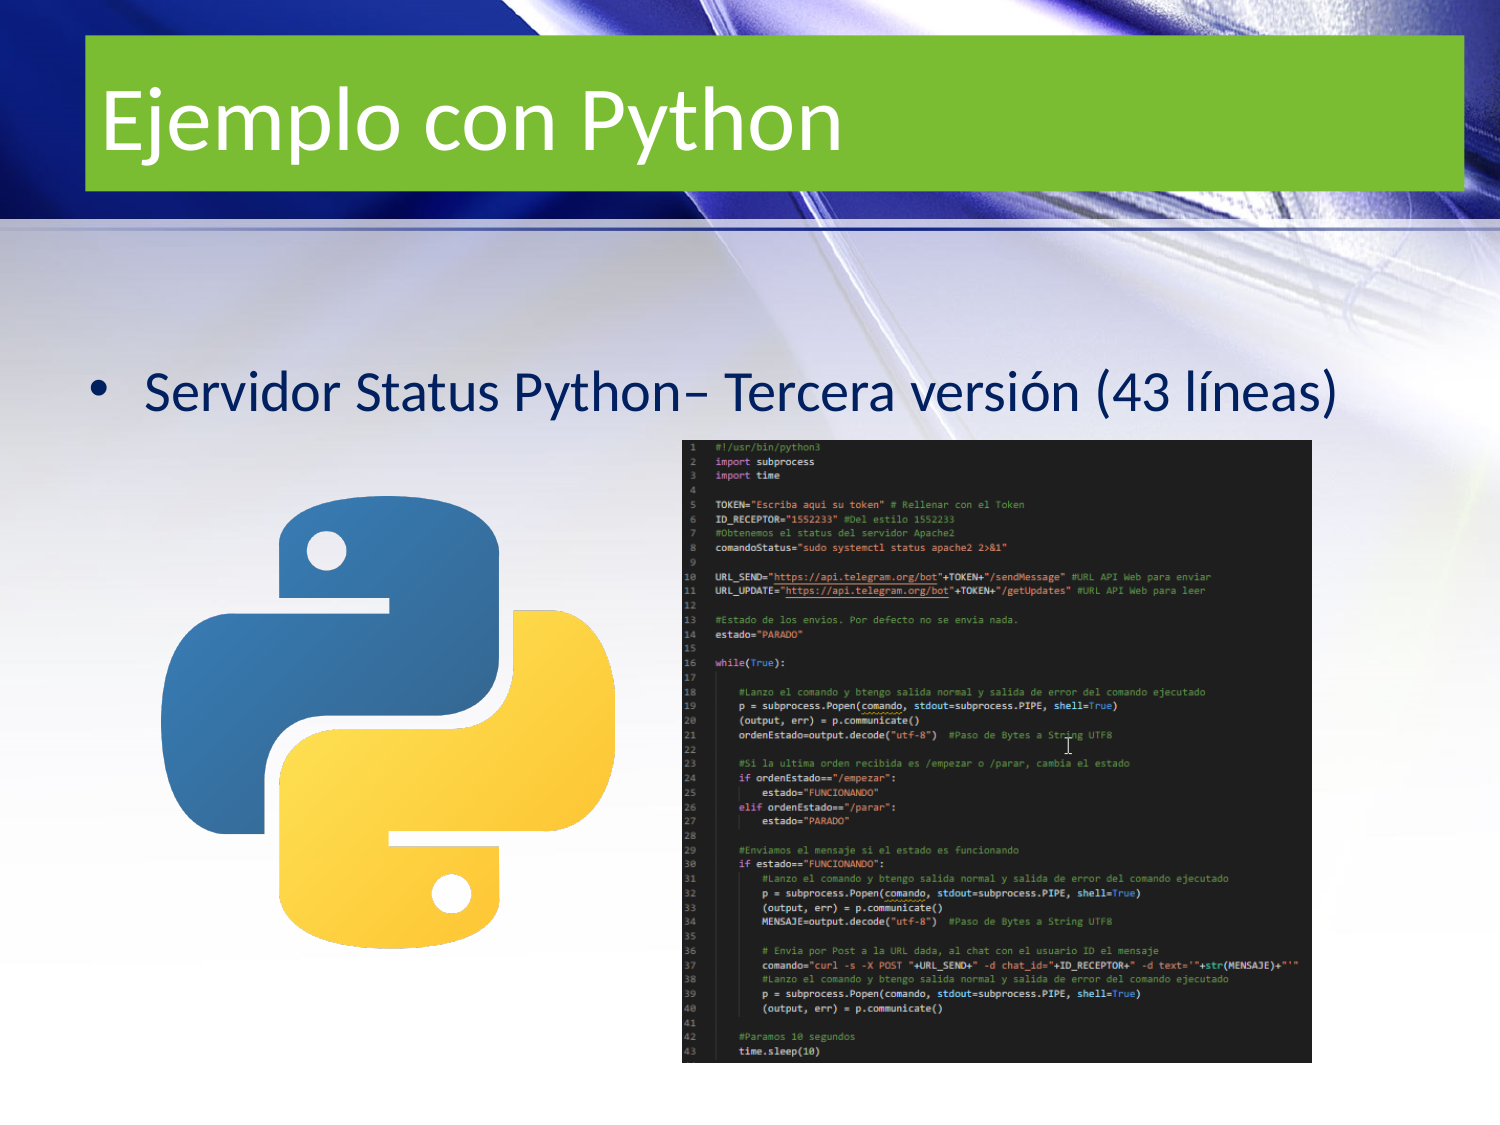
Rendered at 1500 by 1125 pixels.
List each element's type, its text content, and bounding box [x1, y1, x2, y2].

picture [0, 0, 1500, 1125]
text_box Ejemplo con Python [85, 35, 1465, 192]
text_box Servidor Status Python– Tercera versión (43 líneas) [73, 345, 1424, 989]
